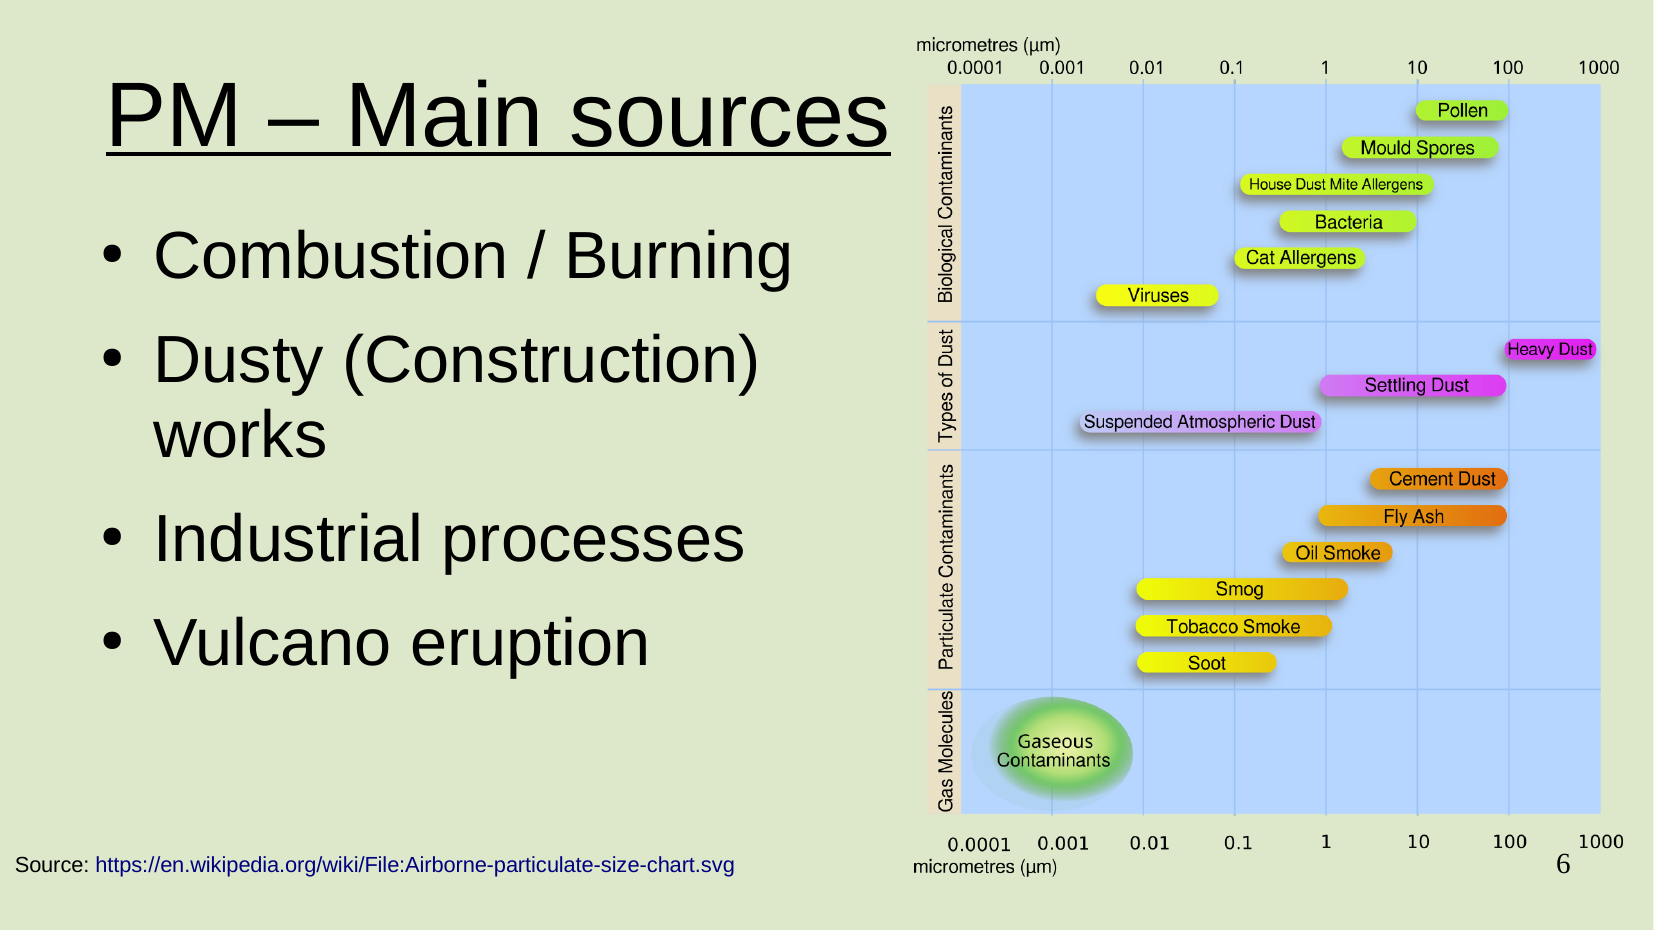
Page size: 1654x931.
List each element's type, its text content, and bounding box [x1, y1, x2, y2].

text_box Source: https://en.wikipedia.org/wiki/File:Airborne-particulate-size-chart.svg [0, 845, 835, 885]
list Combustion / Burning Dusty (Construction) works Industrial processes Vulcano eruption [82, 217, 830, 758]
title PM – Main sources [82, 37, 914, 193]
picture [914, 37, 1623, 877]
